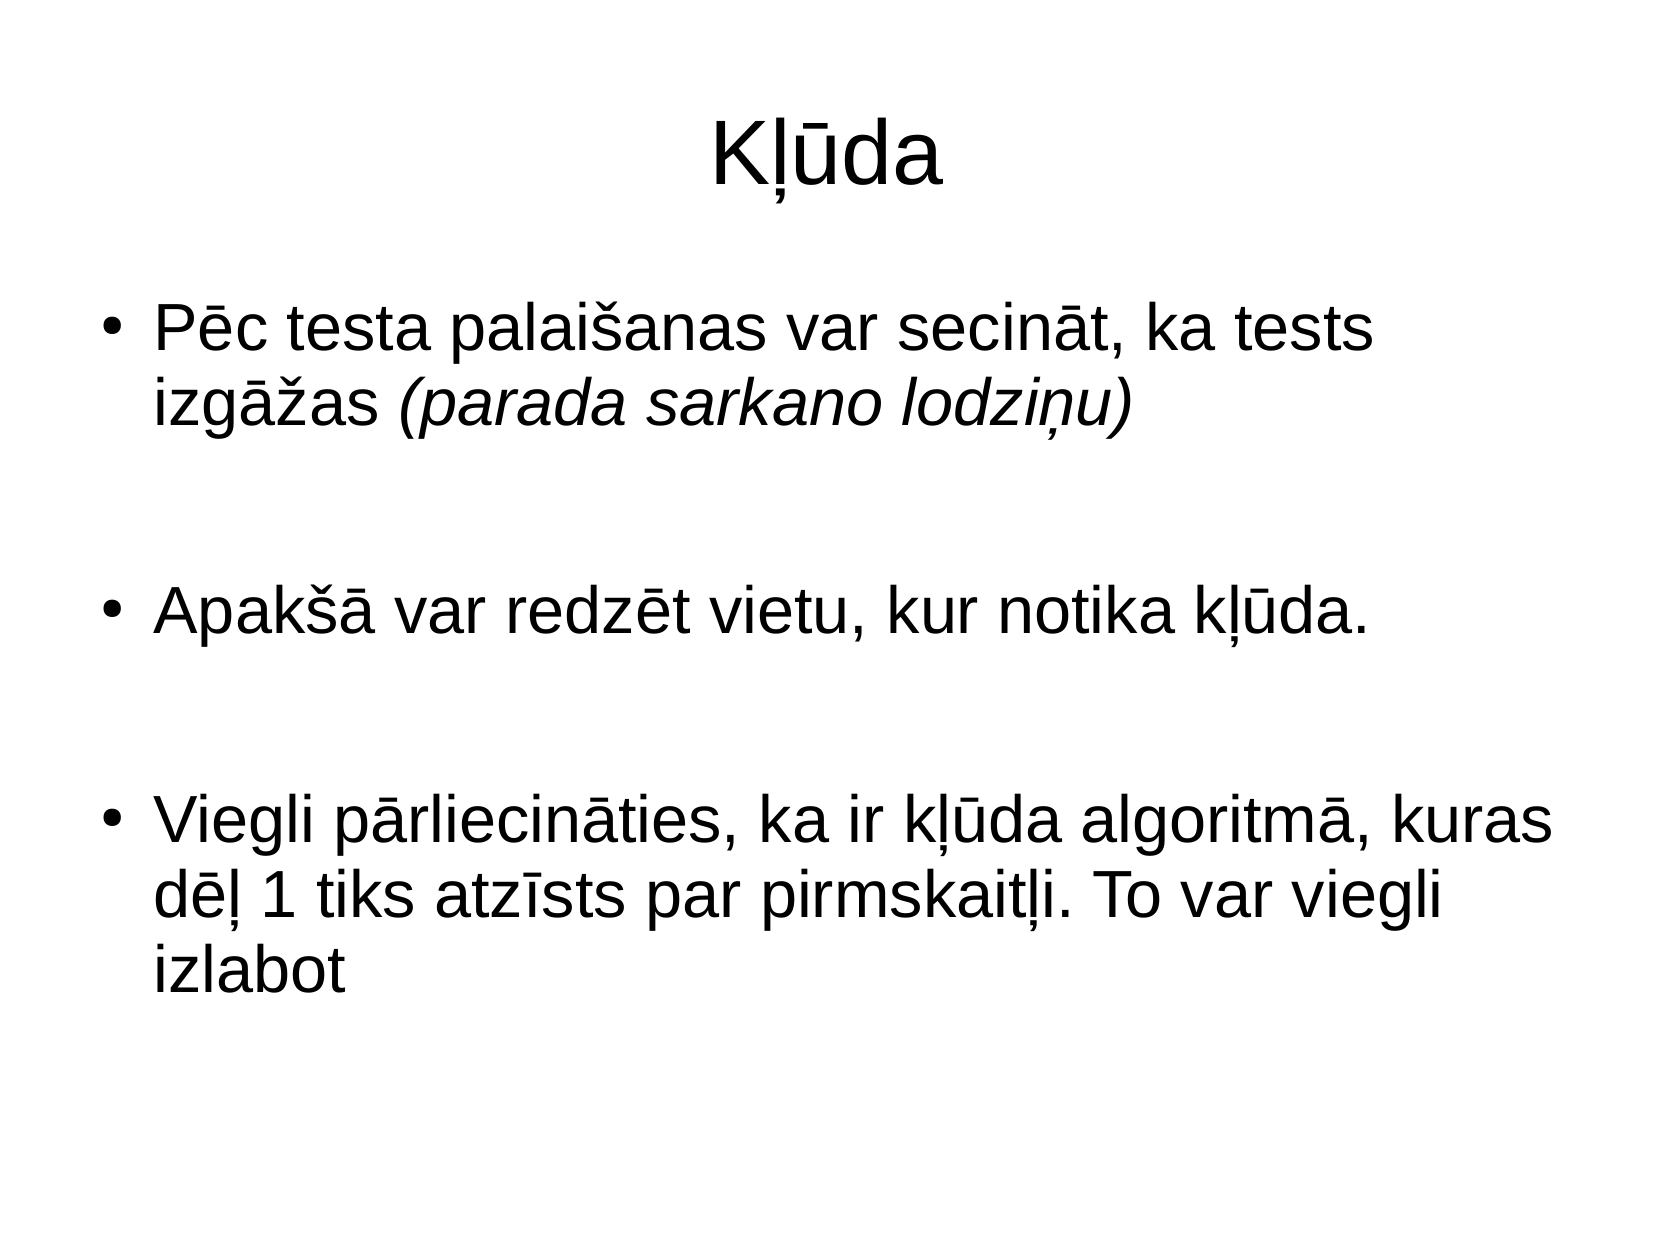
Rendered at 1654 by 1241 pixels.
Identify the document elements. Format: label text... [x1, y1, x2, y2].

list Pēc testa palaišanas var secināt, ka tests izgāžas (parada sarkano lodziņu) Apakšā var redzēt vietu, kur notika kļūda. Viegli pārliecināties, ka ir kļūda algoritmā, kuras dēļ 1 tiks atzīsts par pirmskaitļi. To var viegli izlabot [82, 290, 1571, 1141]
title Kļūda [82, 49, 1571, 257]
